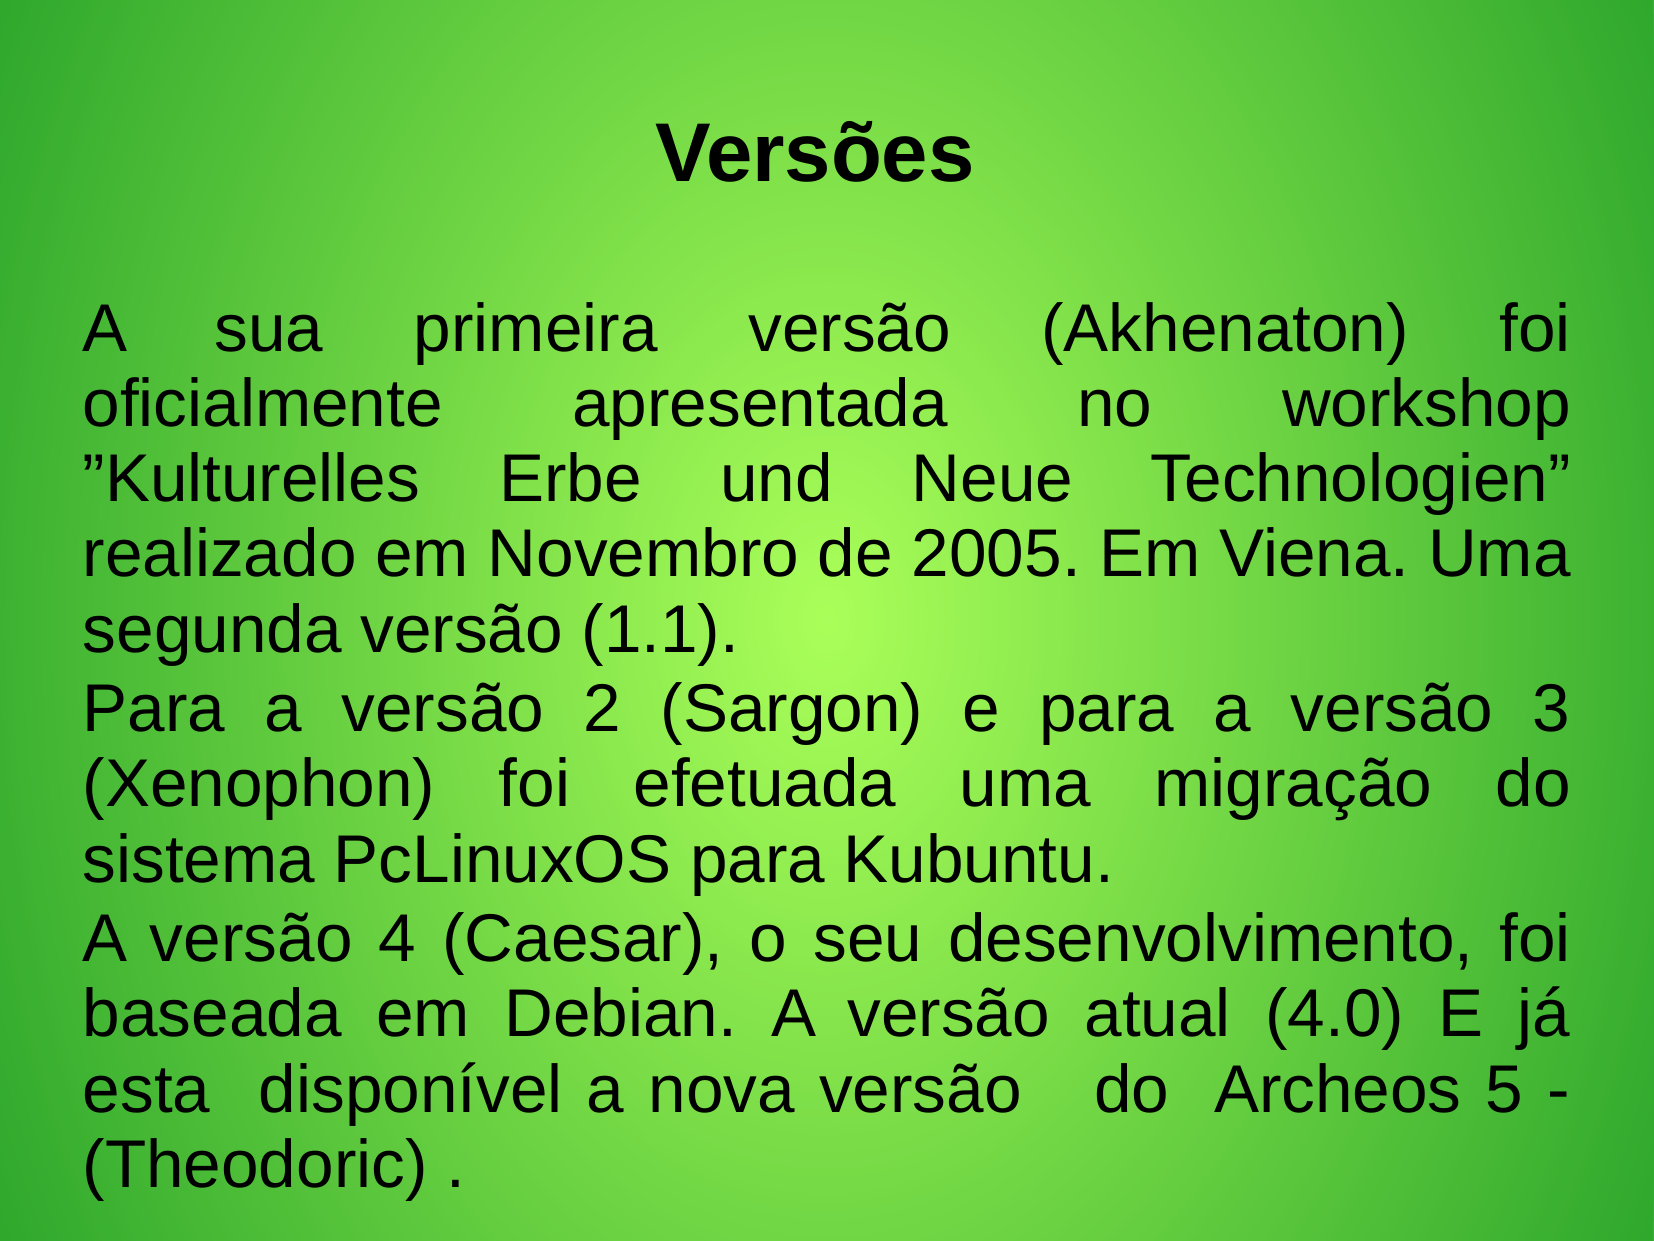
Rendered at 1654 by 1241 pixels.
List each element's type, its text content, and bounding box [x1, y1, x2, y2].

list A sua primeira versão (Akhenaton) foi oficialmente apresentada no workshop ”Kulturelles Erbe und Neue Technologien” realizado em Novembro de 2005. Em Viena. Uma segunda versão (1.1). Para a versão 2 (Sargon) e para a versão 3 (Xenophon) foi efetuada uma migração do sistema PcLinuxOS para Kubuntu. A versão 4 (Caesar), o seu desenvolvimento, foi baseada em Debian. A versão atual (4.0) E já esta disponível a nova versão do Archeos 5 -(Theodoric) . [82, 290, 1571, 1217]
title Versões [82, 49, 1571, 257]
